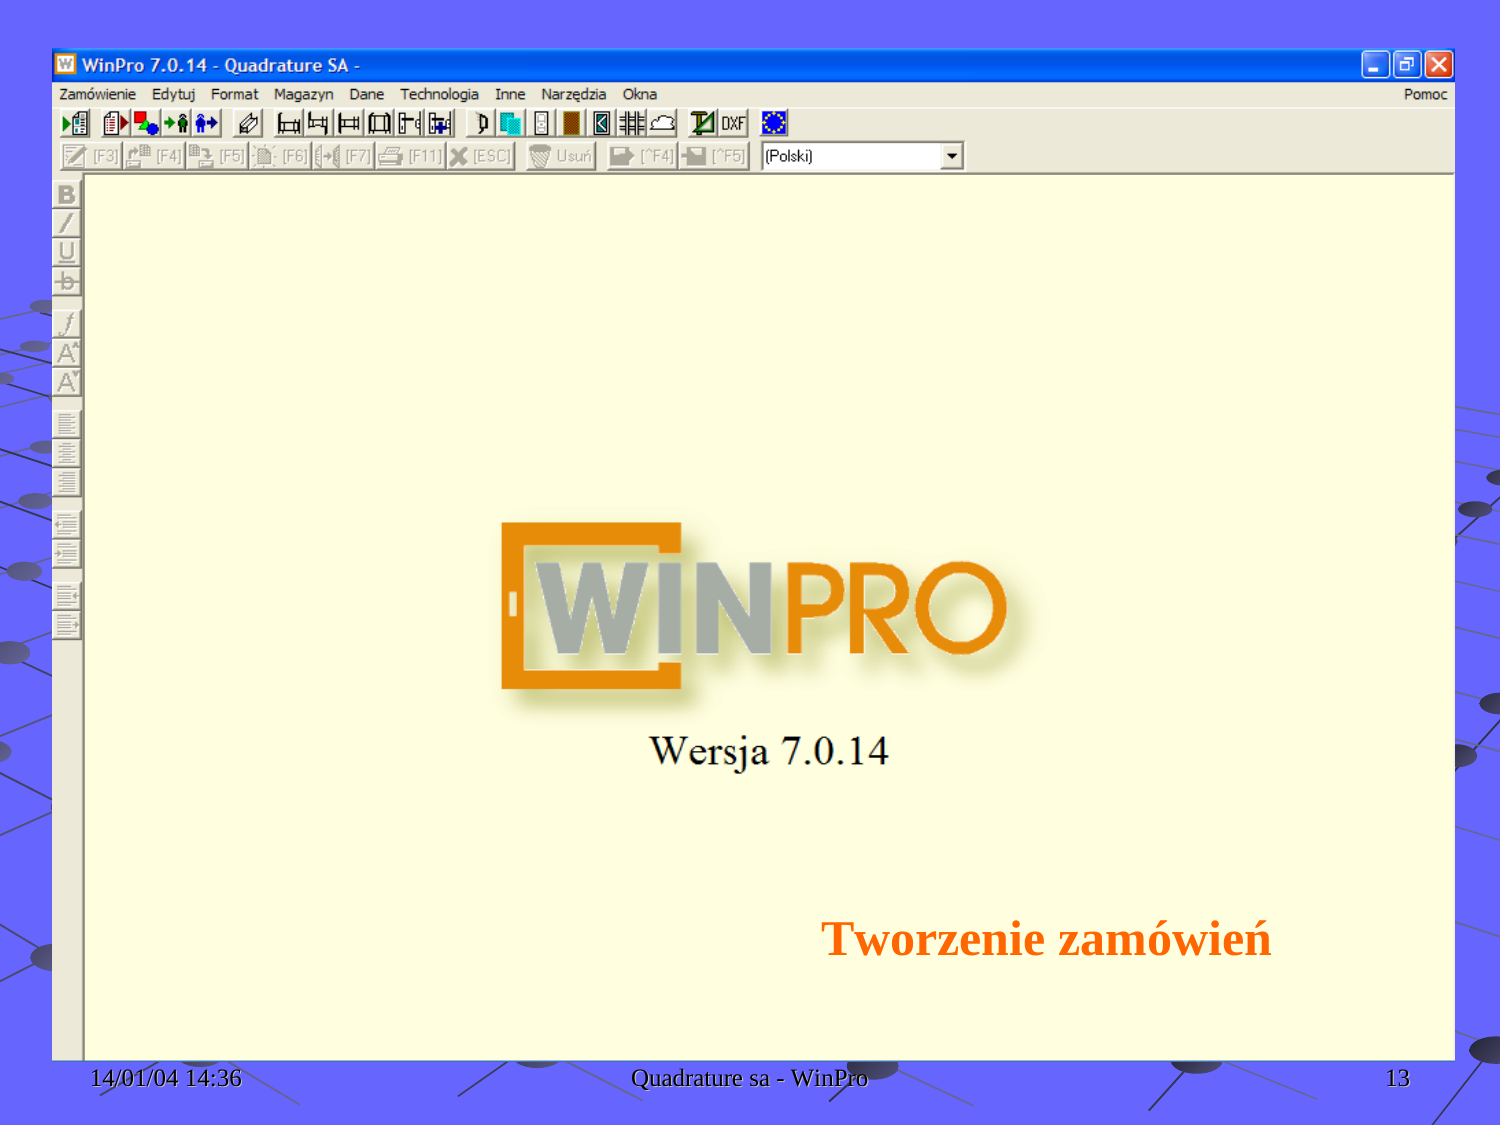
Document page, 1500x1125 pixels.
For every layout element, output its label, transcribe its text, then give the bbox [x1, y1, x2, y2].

picture [52, 48, 1455, 1062]
text_box Tworzenie zamówień [821, 914, 1273, 967]
